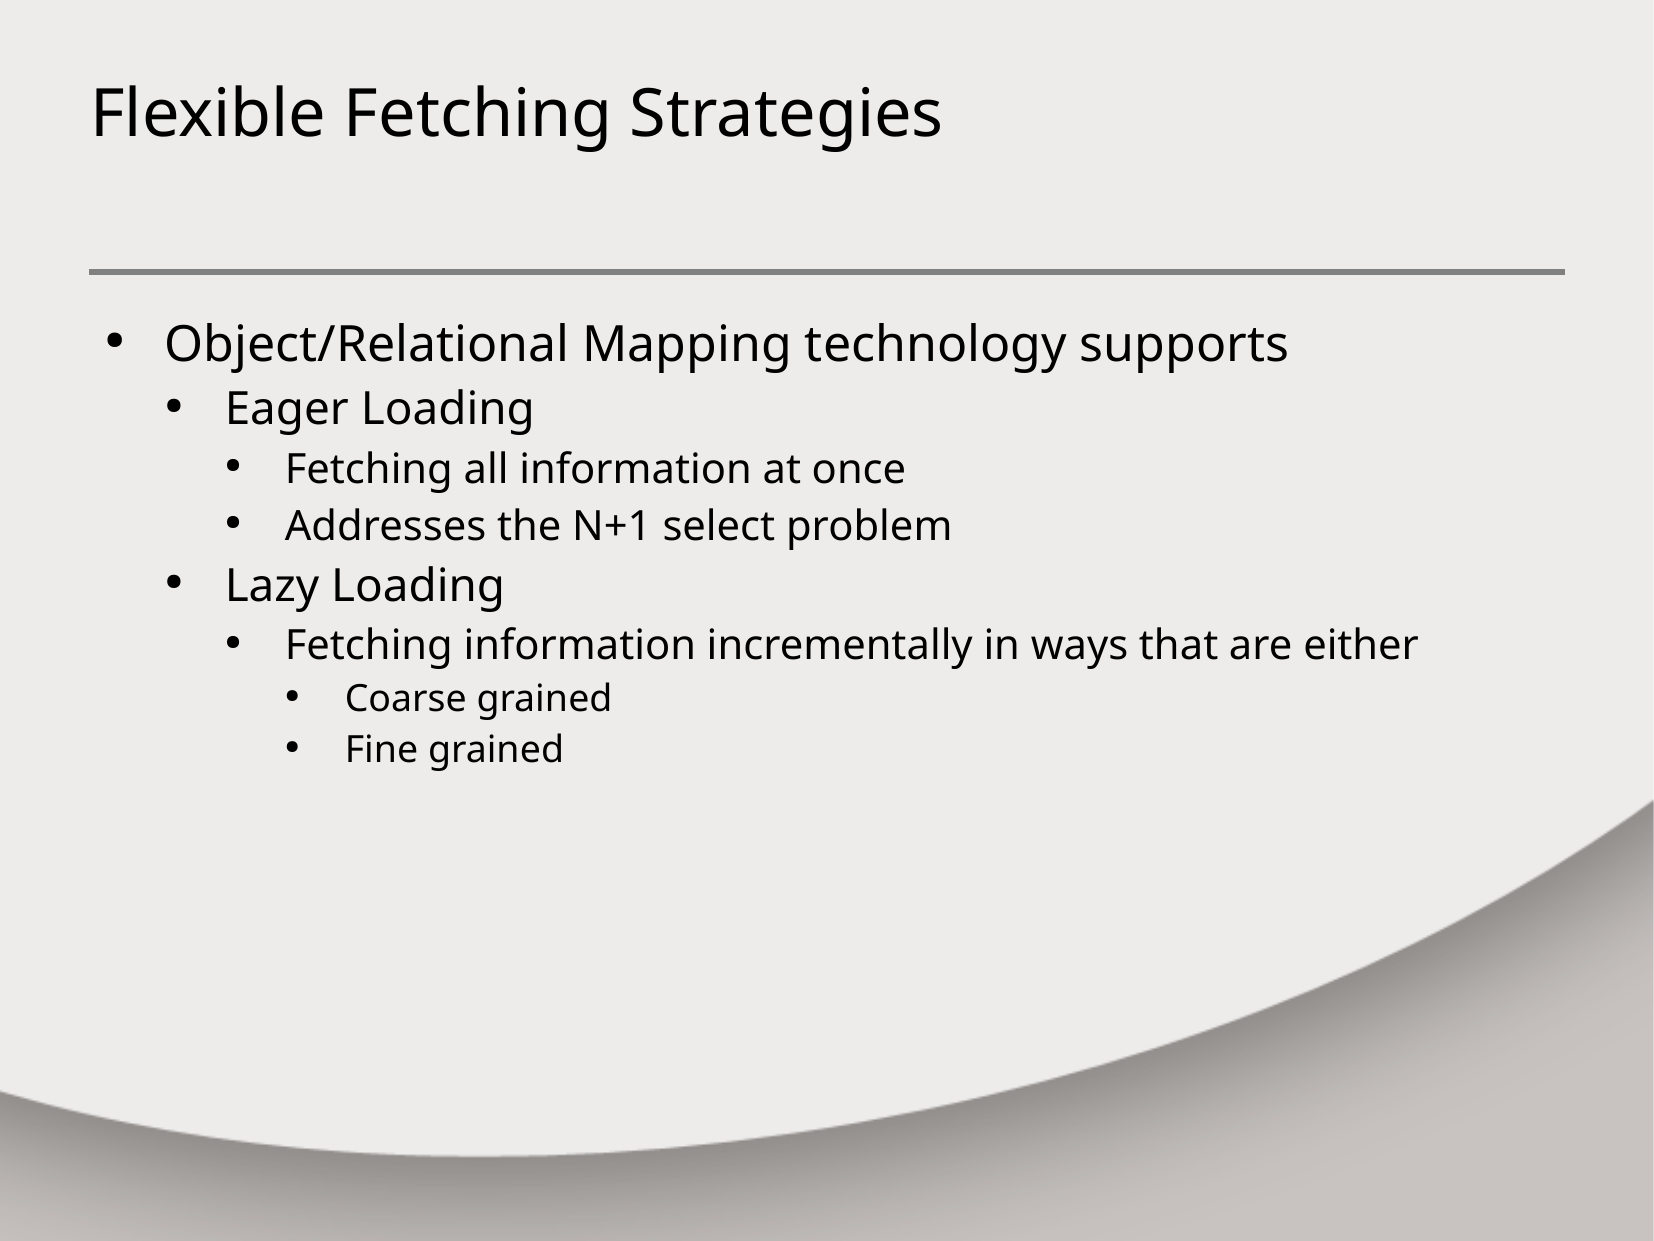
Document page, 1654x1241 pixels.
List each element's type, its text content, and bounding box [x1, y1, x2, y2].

title Flexible Fetching Strategies [90, 75, 1566, 238]
text_box Object/Relational Mapping technology supports Eager Loading Fetching all information at once Addresses the N+1 select problem Lazy Loading Fetching information incrementally in ways that are either Coarse grained Fine grained [90, 300, 1567, 1157]
picture [0, 0, 1654, 1241]
